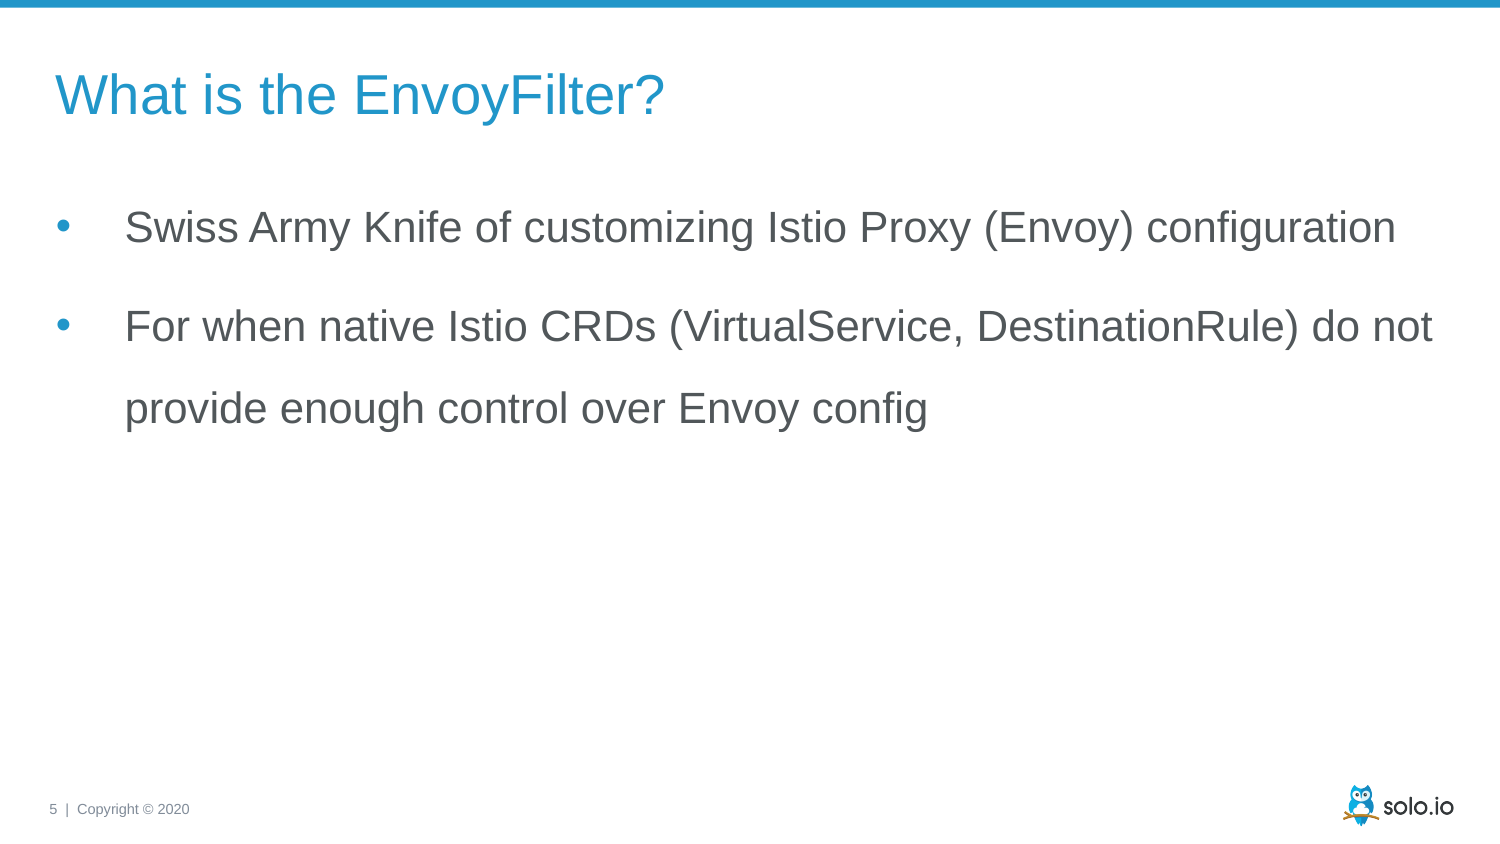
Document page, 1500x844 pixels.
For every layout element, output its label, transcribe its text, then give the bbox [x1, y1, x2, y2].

title What is the EnvoyFilter? [44, 44, 1457, 149]
picture [1338, 783, 1457, 827]
list Swiss Army Knife of customizing Istio Proxy (Envoy) configuration For when native Istio CRDs (VirtualService, DestinationRule) do not provide enough control over Envoy config [44, 163, 1457, 745]
